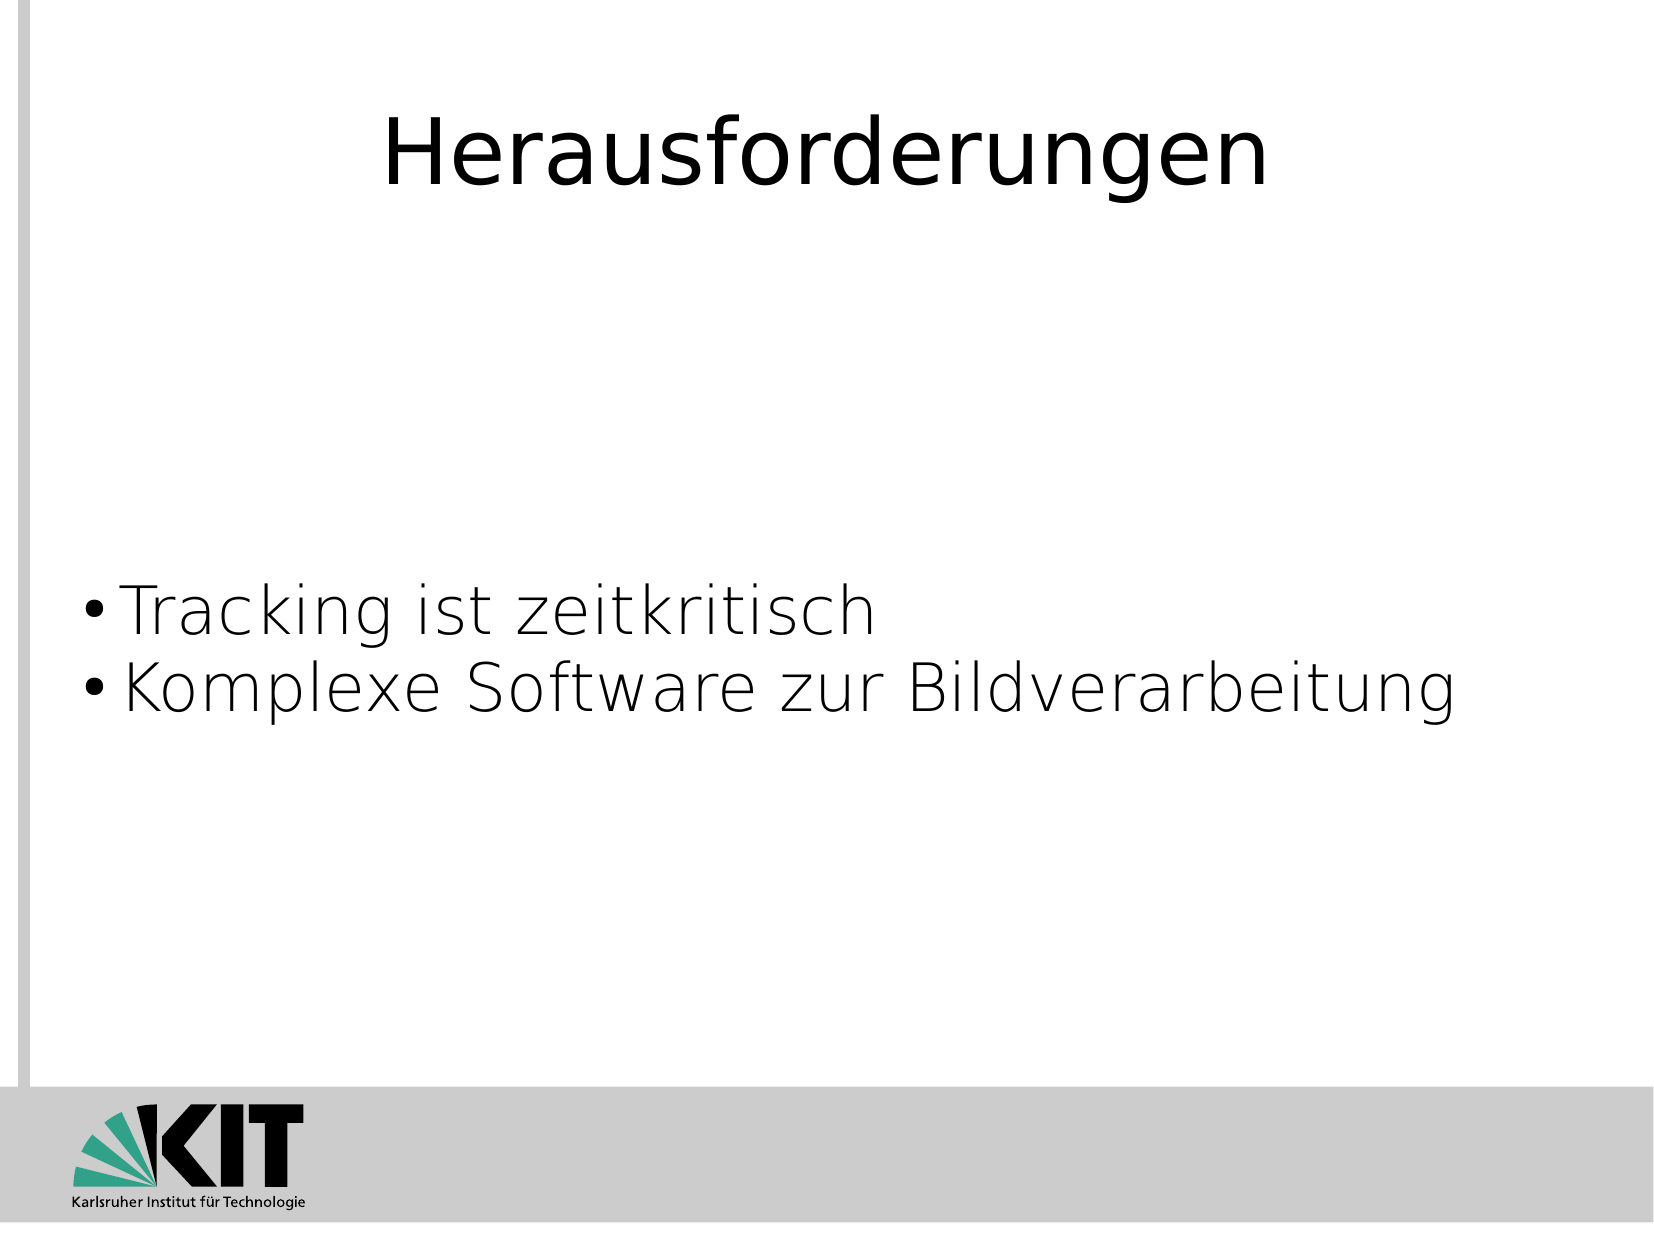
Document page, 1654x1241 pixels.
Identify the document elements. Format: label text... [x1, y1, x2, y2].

text_box [0, 1086, 1654, 1223]
subtitle Tracking ist zeitkritisch Komplexe Software zur Bildverarbeitung [82, 290, 1571, 1010]
title Herausforderungen [82, 49, 1571, 257]
picture [70, 1098, 308, 1217]
